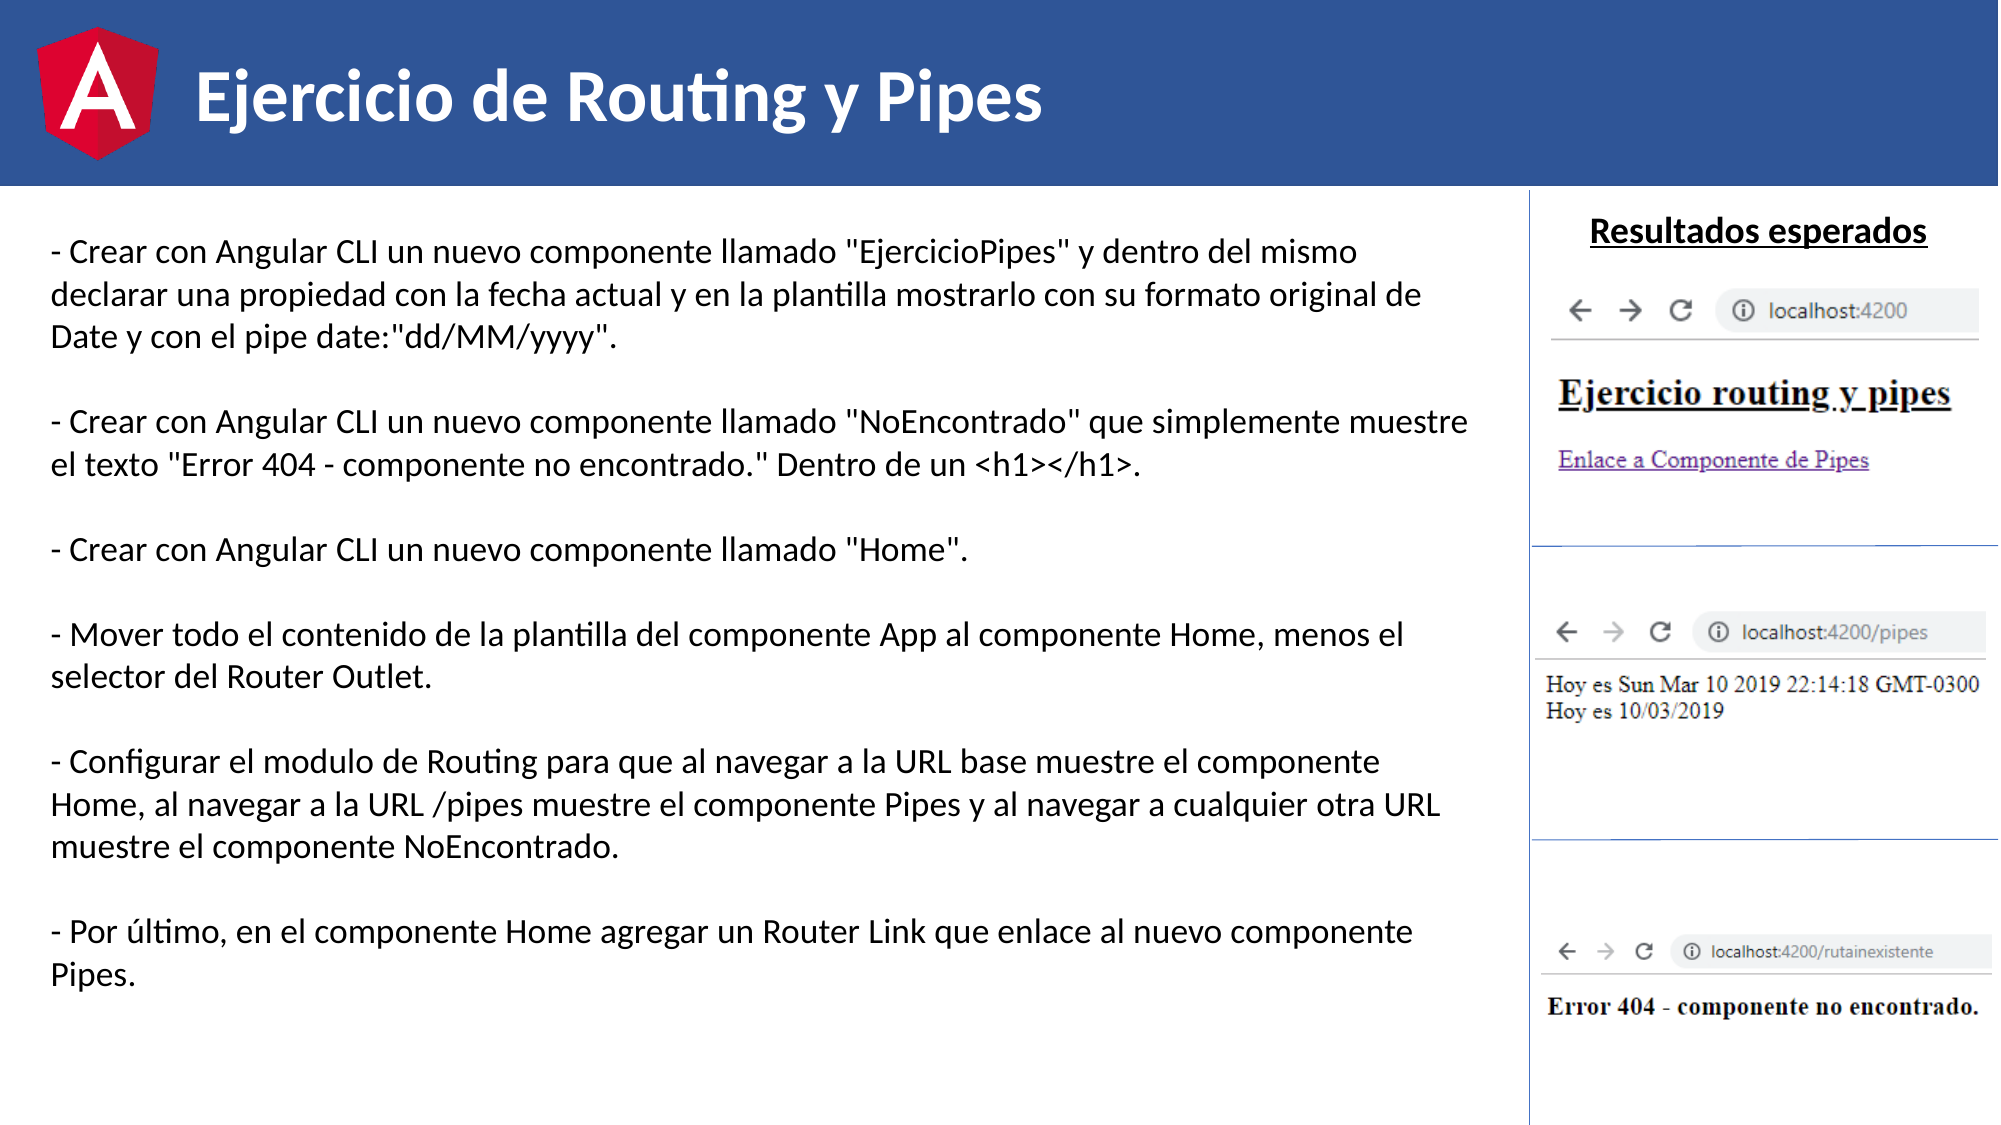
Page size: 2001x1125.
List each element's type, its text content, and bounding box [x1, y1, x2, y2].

picture [1535, 610, 1986, 729]
text_box - Crear con Angular CLI un nuevo componente llamado "EjercicioPipes" y dentro del mismo declarar una propiedad con la fecha actual y en la plantilla mostrarlo con su formato original de Date y con el pipe date:"dd/MM/yyyy". - Crear con Angular CLI un nuevo componente llamado "NoEncontrado" que simplemente muestre el texto "Error 404 - componente no encontrado." Dentro de un <h1></h1>. - Crear con Angular CLI un nuevo componente llamado "Home". - Mover todo el contenido de la plantilla del componente App al componente Home, menos el selector del Router Outlet. - Configurar el modulo de Routing para que al navegar a la URL base muestre el componente Home, al navegar a la URL /pipes muestre el componente Pipes y al navegar a cualquier otra URL muestre el componente NoEncontrado. - Por último, en el componente Home agregar un Router Link que enlace al nuevo componente Pipes. [35, 220, 1491, 1009]
picture [16, 6, 179, 173]
picture [1541, 932, 1992, 1033]
text_box Resultados esperados [1574, 198, 1950, 259]
text_box Ejercicio de Routing y Pipes [180, 38, 1971, 145]
picture [1551, 287, 1979, 482]
text_box [0, 0, 1997, 185]
